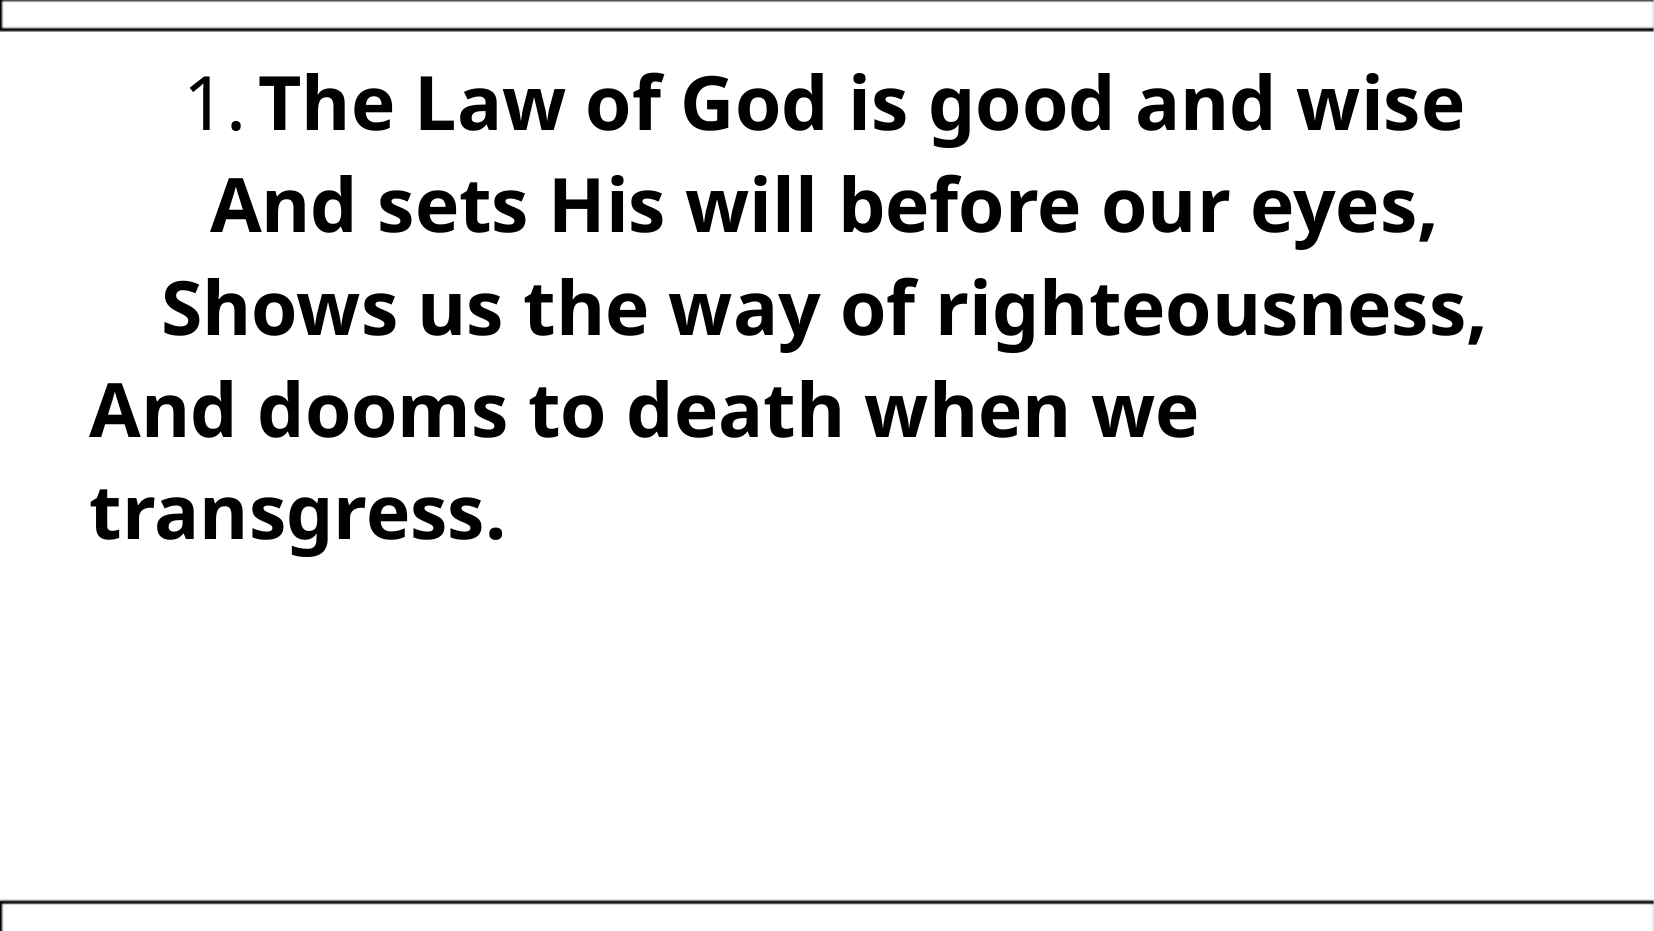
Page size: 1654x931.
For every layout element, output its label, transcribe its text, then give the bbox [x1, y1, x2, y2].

picture [0, 0, 1654, 931]
text_box 1. The Law of God is good and wise And sets His will before our eyes, Shows us the way of righteousness, And dooms to death when we transgress. [75, 42, 1576, 466]
